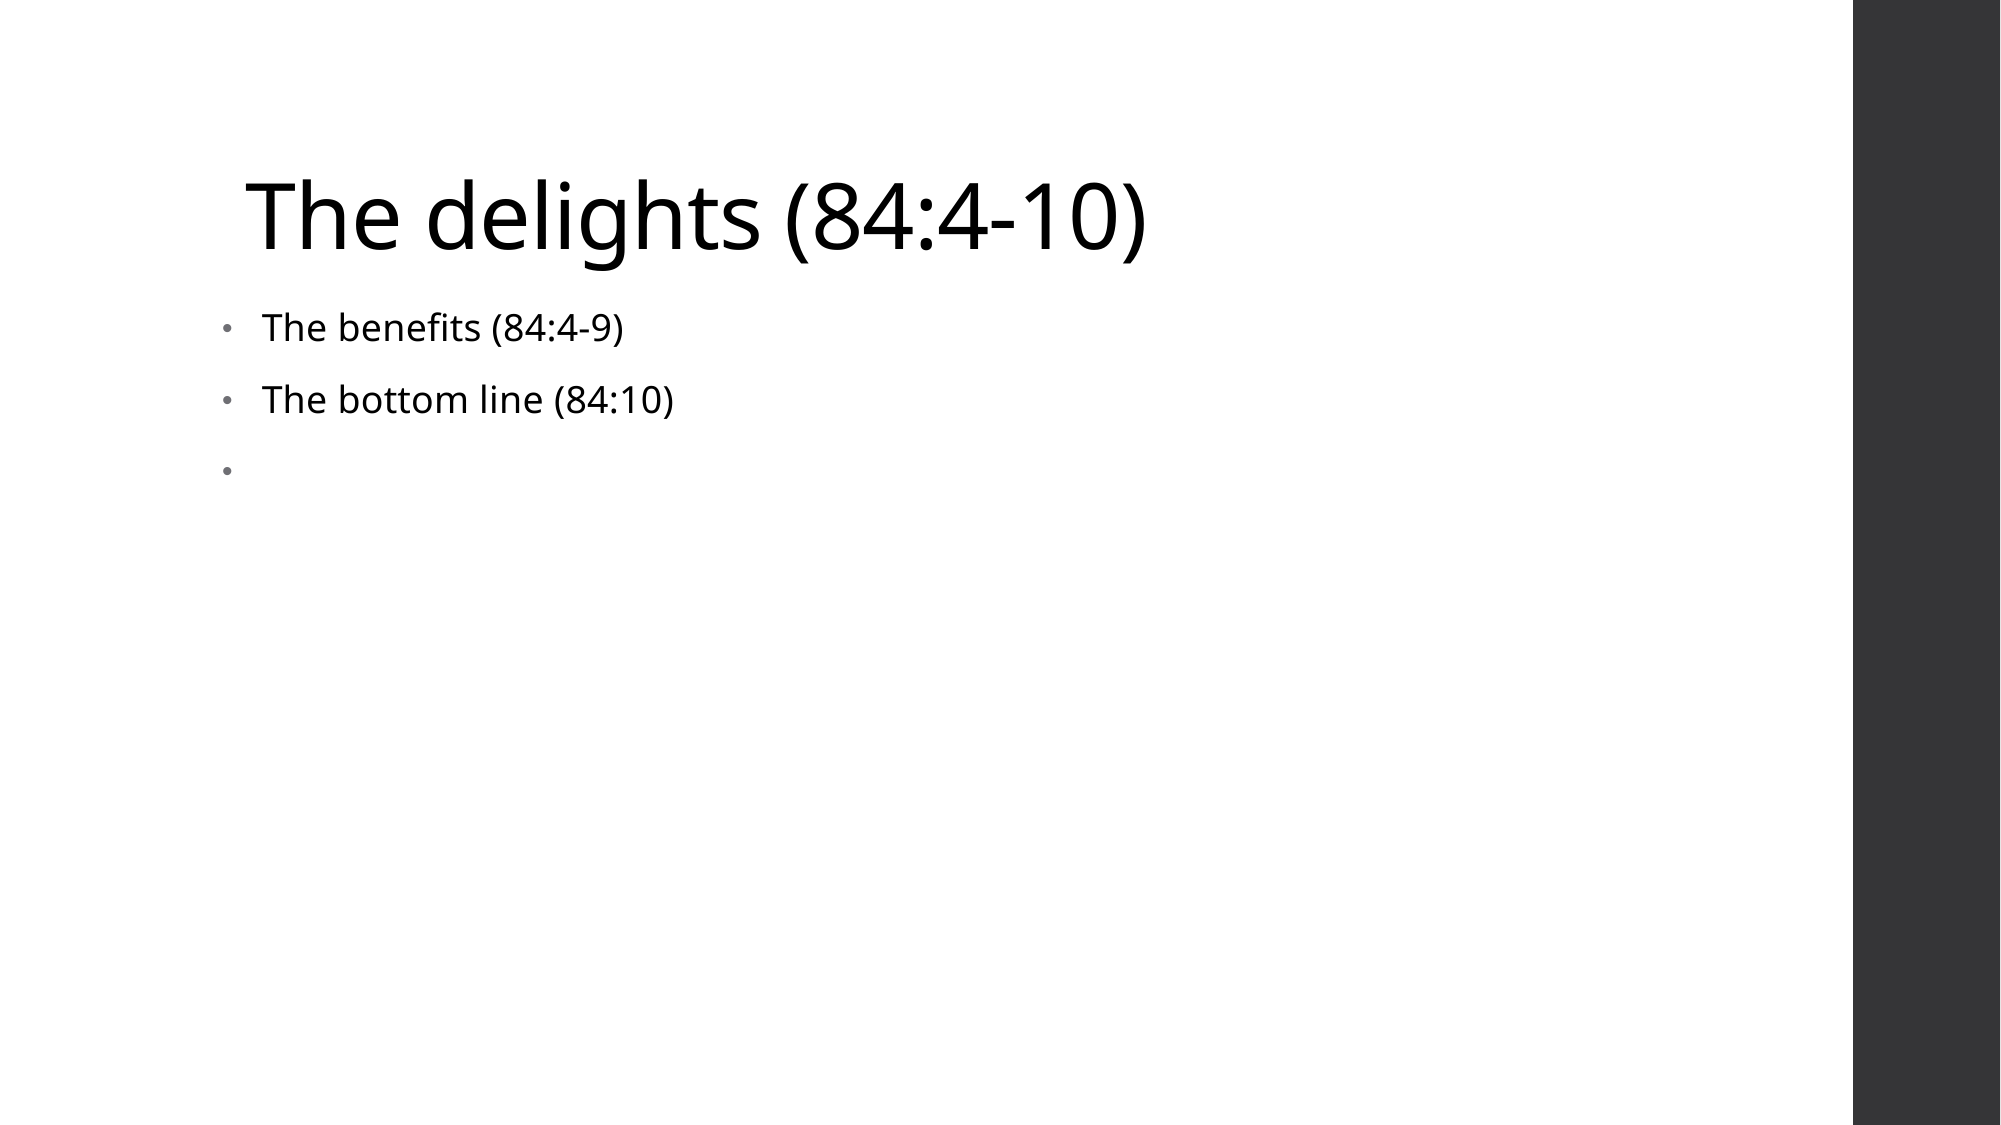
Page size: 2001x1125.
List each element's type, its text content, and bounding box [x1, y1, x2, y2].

list The benefits (84:4-9) The bottom line (84:10) [206, 299, 1617, 1014]
title The delights (84:4-10) [206, 60, 1797, 278]
